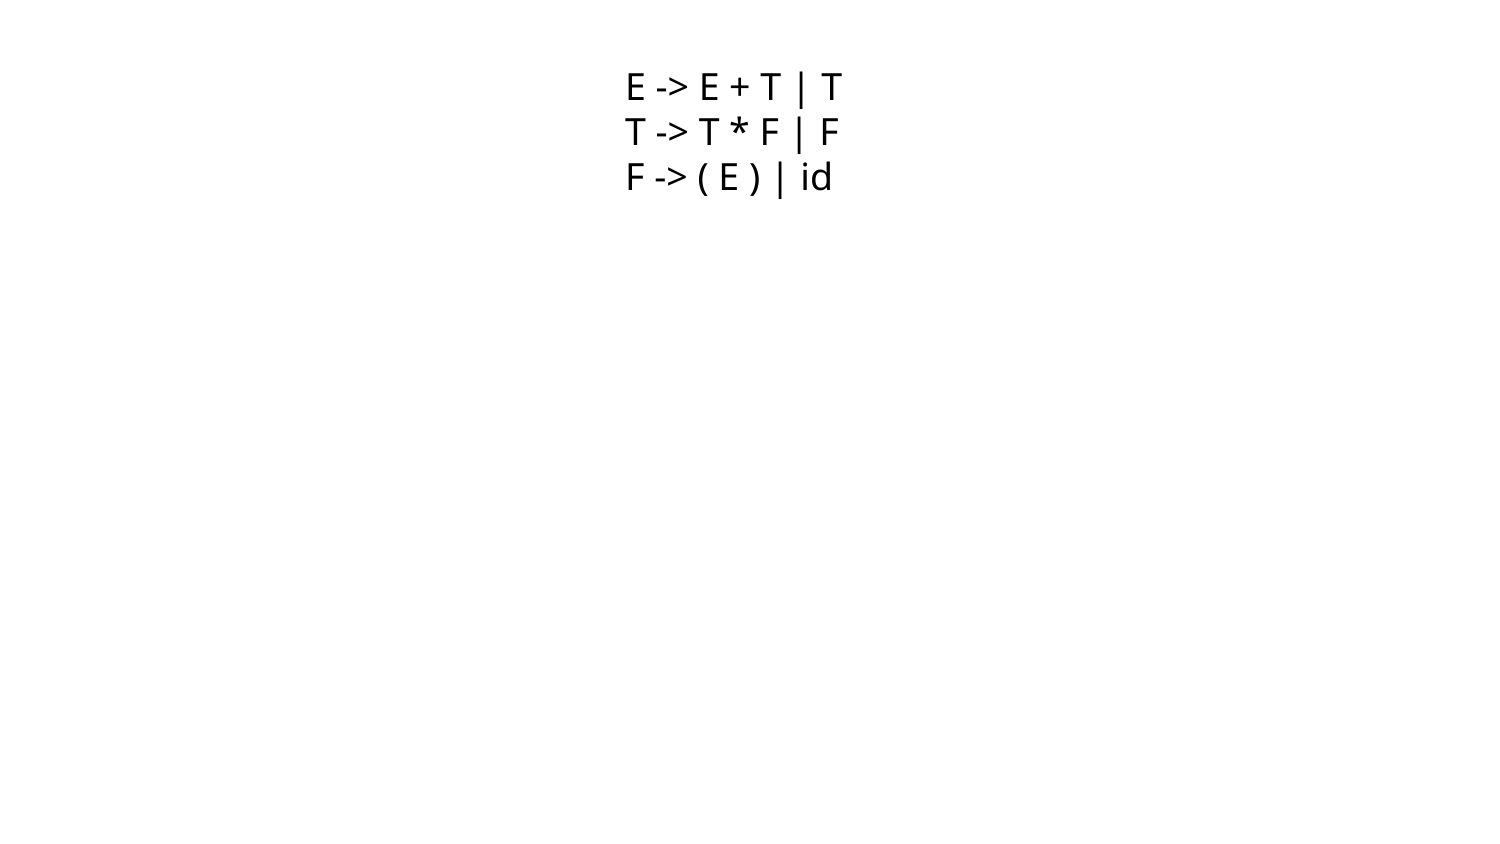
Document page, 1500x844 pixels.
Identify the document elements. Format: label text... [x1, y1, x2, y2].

text_box E -> E + T | T T -> T * F | F F -> ( E ) | id [610, 47, 961, 113]
